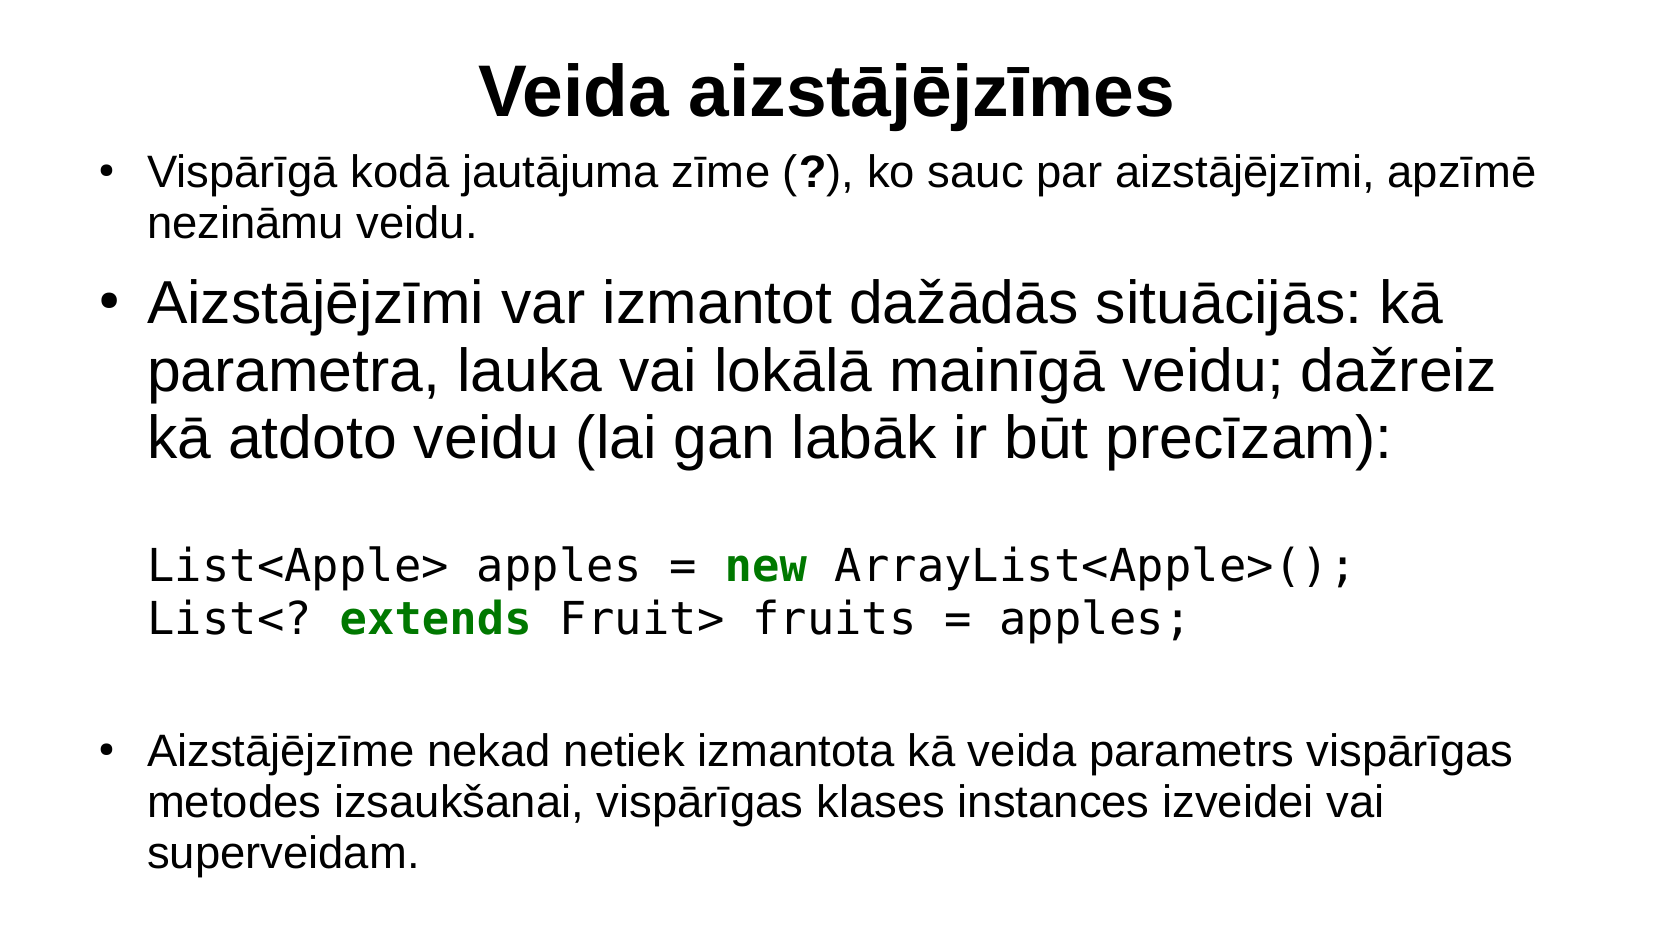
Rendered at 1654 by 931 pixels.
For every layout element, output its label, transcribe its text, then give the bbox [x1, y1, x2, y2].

list Vispārīgā kodā jautājuma zīme (?), ko sauc par aizstājējzīmi, apzīmē nezināmu veidu. Aizstājējzīmi var izmantot dažādās situācijās: kā parametra, lauka vai lokālā mainīgā veidu; dažreiz kā atdoto veidu (lai gan labāk ir būt precīzam): List<Apple> apples = new ArrayList<Apple>(); List<? extends Fruit> fruits = apples; Aizstājējzīme nekad netiek izmantota kā veida parametrs vispārīgas metodes izsaukšanai, vispārīgas klases instances izveidei vai superveidam. [82, 146, 1538, 889]
title Veida aizstājējzīmes [82, 37, 1571, 147]
